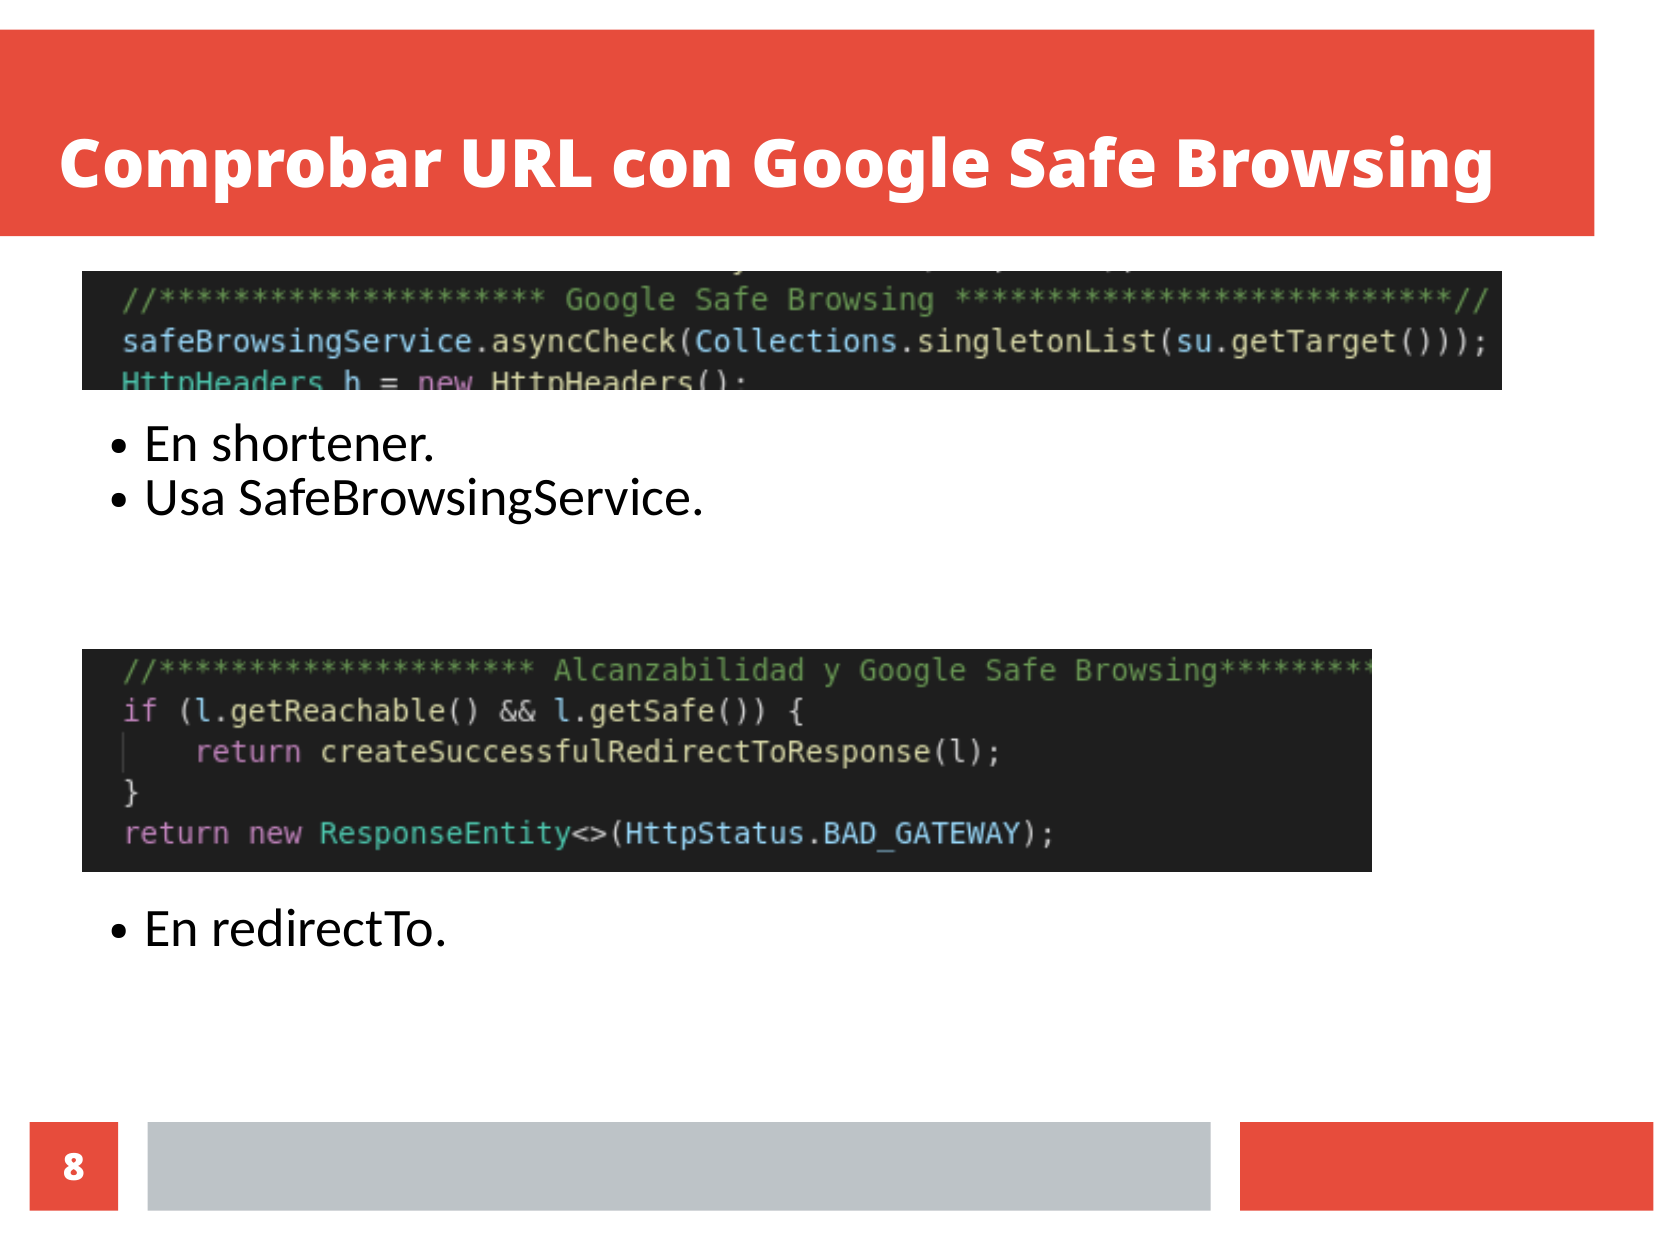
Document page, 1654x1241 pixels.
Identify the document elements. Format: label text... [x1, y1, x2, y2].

title Comprobar URL con Google Safe Browsing [59, 59, 1595, 207]
picture [82, 271, 1502, 390]
picture [82, 649, 1372, 872]
text_box En shortener. Usa SafeBrowsingService. [94, 413, 1489, 537]
text_box En redirectTo. [94, 898, 1536, 968]
